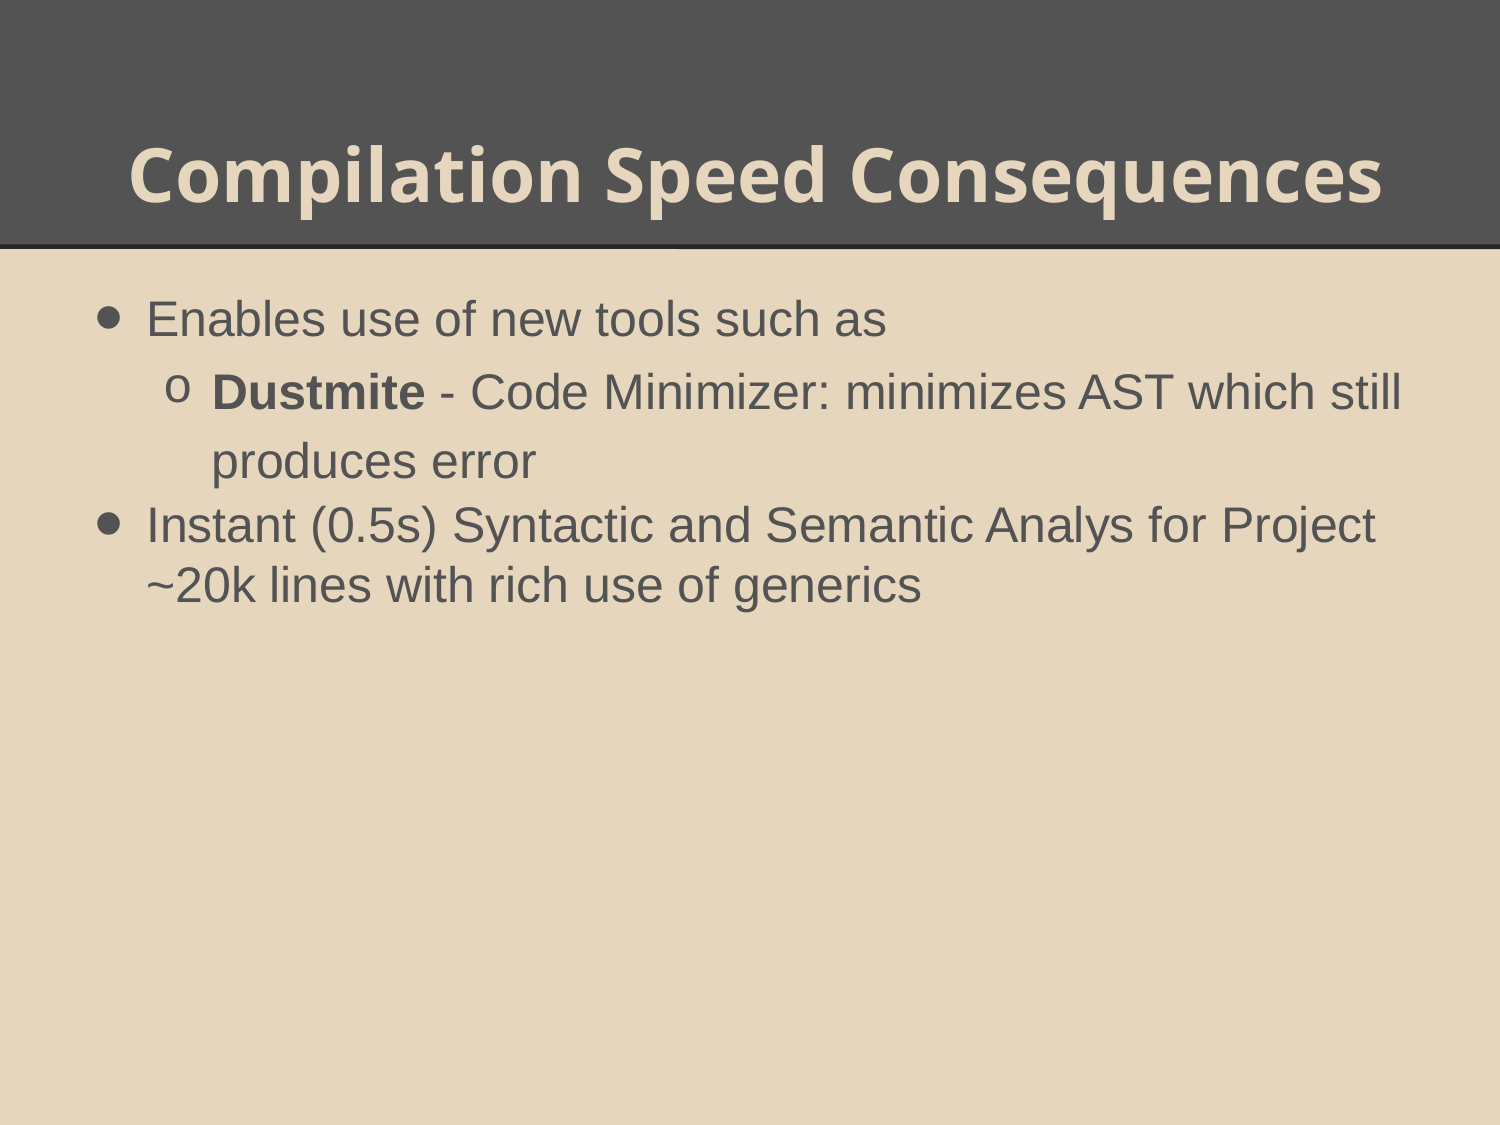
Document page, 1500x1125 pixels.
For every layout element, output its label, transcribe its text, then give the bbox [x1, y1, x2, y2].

list Enables use of new tools such as Dustmite - Code Minimizer: minimizes AST which still produces error Instant (0.5s) Syntactic and Semantic Analys for Project ~20k lines with rich use of generics [75, 262, 1425, 1078]
title Compilation Speed Consequences [75, 45, 1425, 233]
